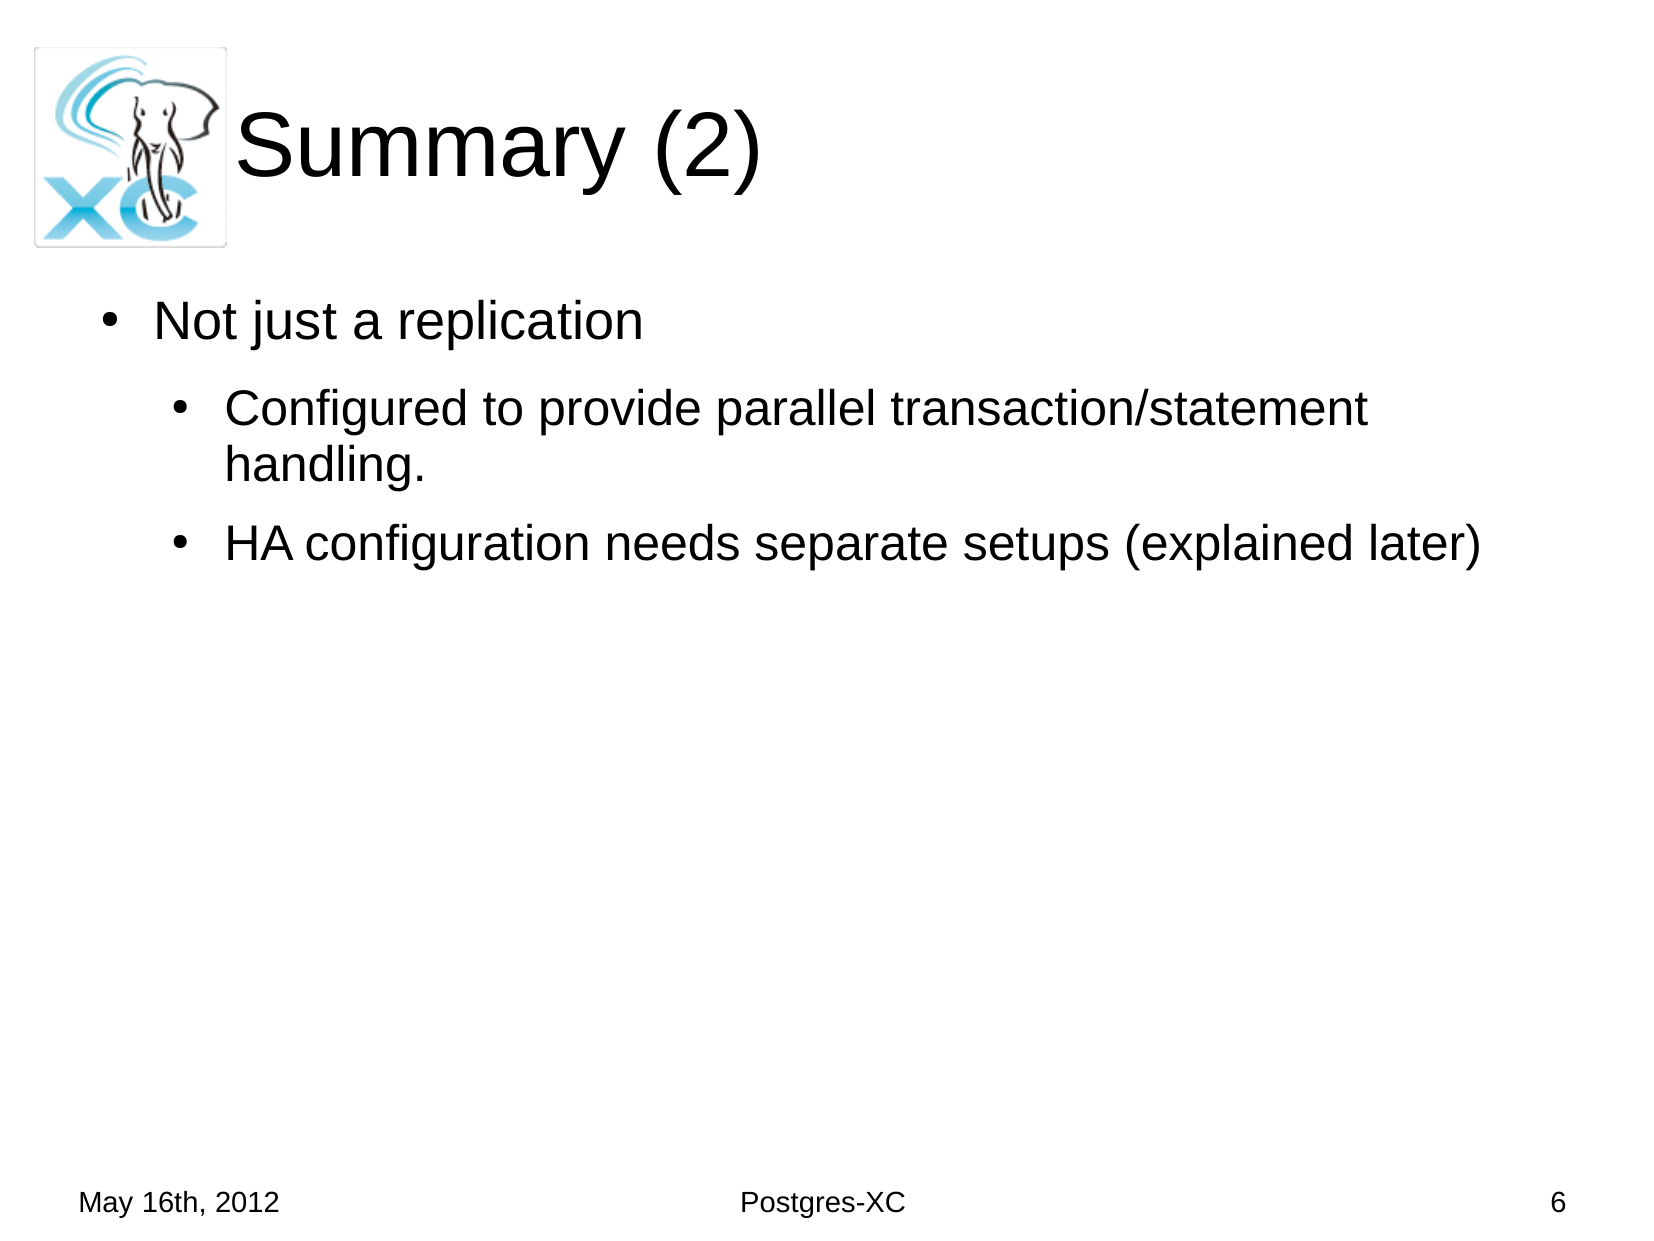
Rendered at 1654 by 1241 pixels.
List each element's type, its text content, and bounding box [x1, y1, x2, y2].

title Summary (2) [234, 40, 1599, 248]
picture [34, 47, 227, 248]
list Not just a replication Configured to provide parallel transaction/statement handling. HA configuration needs separate setups (explained later) [82, 290, 1571, 1109]
